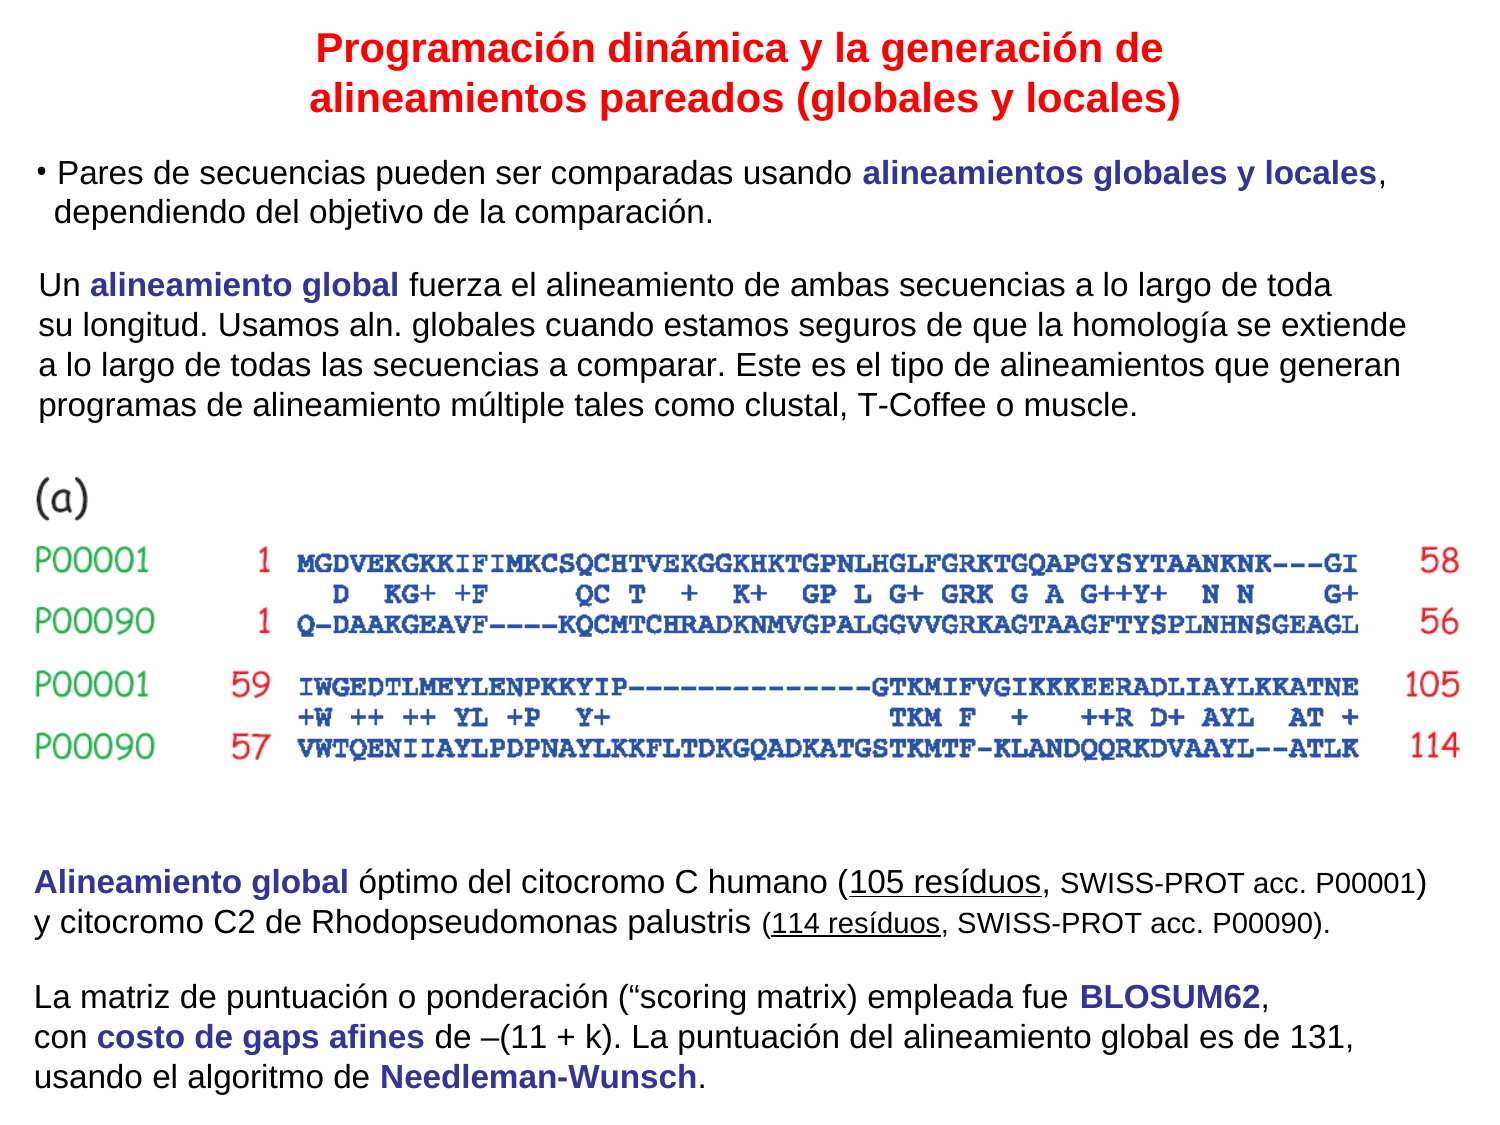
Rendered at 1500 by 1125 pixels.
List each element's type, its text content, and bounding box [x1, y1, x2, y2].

text_box Programación dinámica y la generación de alineamientos pareados (globales y locales) [41, 13, 1450, 129]
text_box Alineamiento global óptimo del citocromo C humano (105 resíduos, SWISS-PROT acc. P00001) y citocromo C2 de Rhodopseudomonas palustris (114 resíduos, SWISS-PROT acc. P00090). La matriz de puntuación o ponderación (“scoring matrix) empleada fue BLOSUM62, con costo de gaps afines de –(11 + k). La puntuación del alineamiento global es de 131, usando el algoritmo de Needleman-Wunsch. [19, 852, 1443, 1103]
text_box Un alineamiento global fuerza el alineamiento de ambas secuencias a lo largo de toda su longitud. Usamos aln. globales cuando estamos seguros de que la homología se extiende a lo largo de todas las secuencias a comparar. Este es el tipo de alineamientos que generan programas de alineamiento múltiple tales como clustal, T-Coffee o muscle. [23, 255, 1434, 431]
text_box Pares de secuencias pueden ser comparadas usando alineamientos globales y locales, dependiendo del objetivo de la comparación. [20, 143, 1412, 239]
picture [17, 474, 1465, 775]
